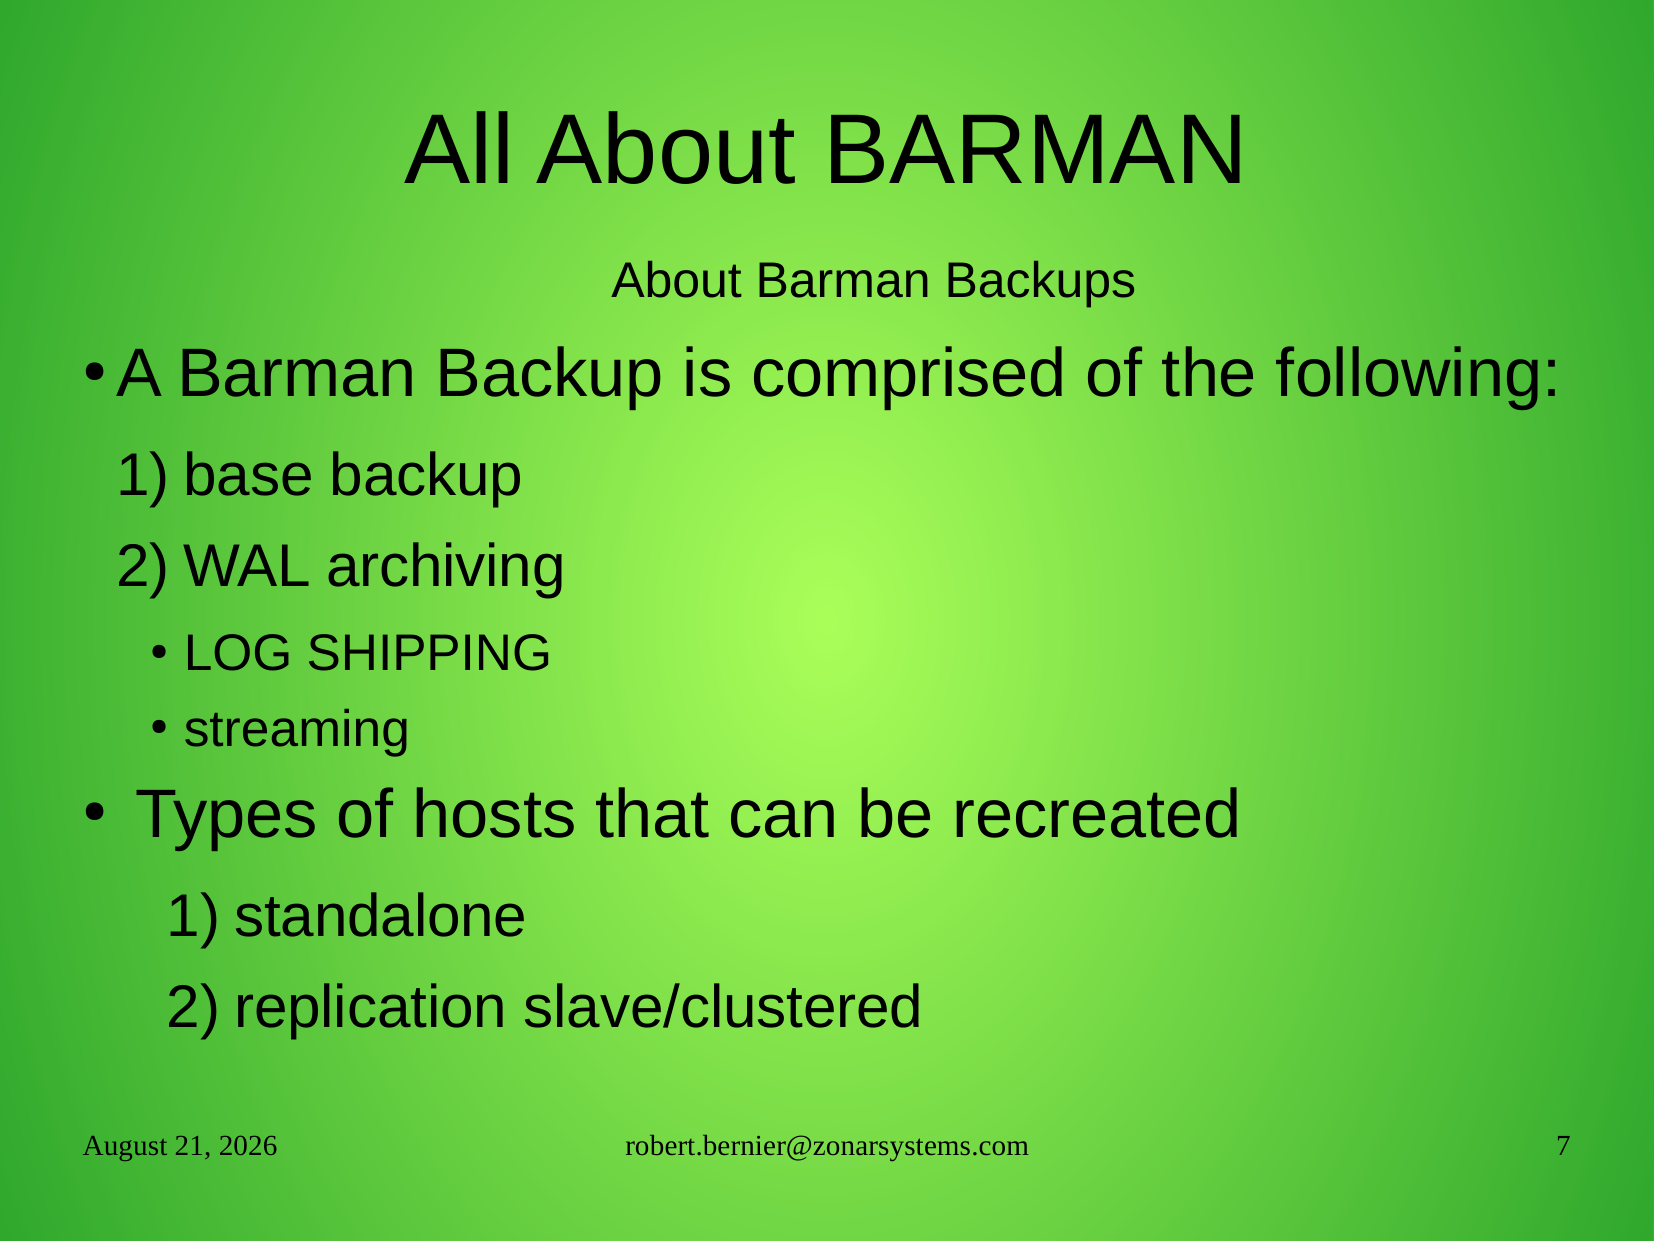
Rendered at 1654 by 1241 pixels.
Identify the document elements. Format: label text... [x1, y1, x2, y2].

title All About BARMAN [82, 47, 1571, 252]
title About Barman Backups [413, 236, 1335, 325]
list A Barman Backup is comprised of the following: base backup WAL archiving LOG SHIPPING streaming Types of hosts that can be recreated standalone replication slave/clustered [82, 334, 1571, 1054]
